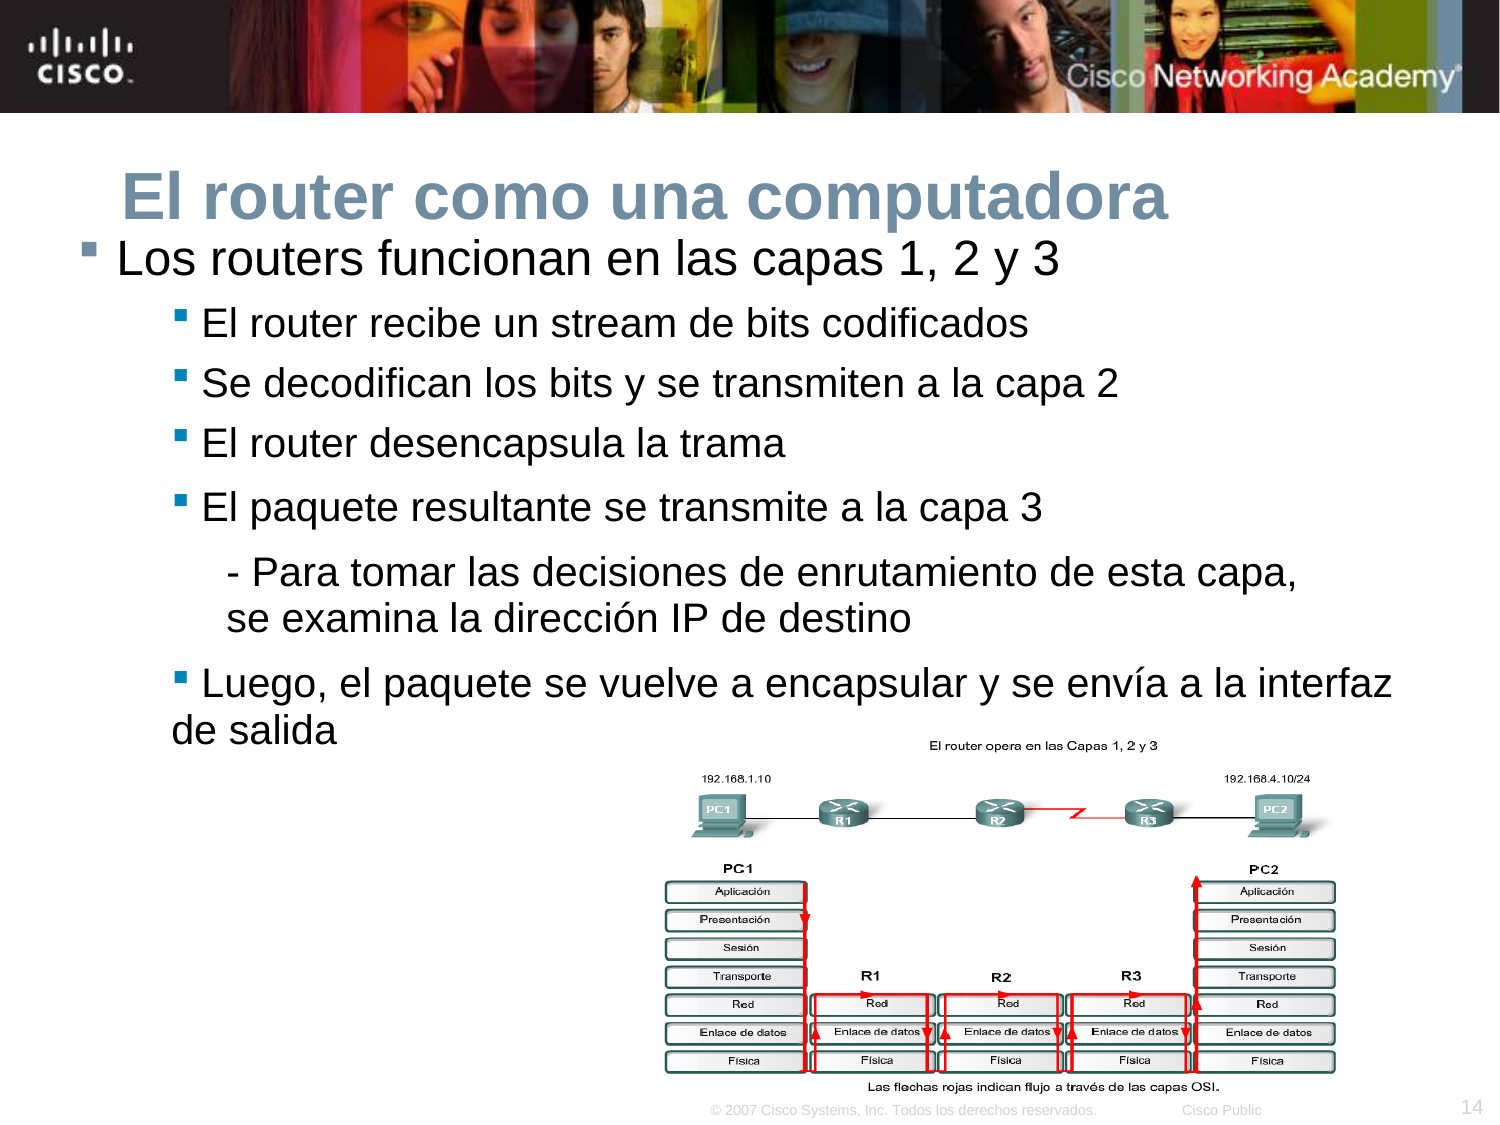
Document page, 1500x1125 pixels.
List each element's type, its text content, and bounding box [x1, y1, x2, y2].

title El router como una computadora [107, 102, 1444, 241]
picture [0, 0, 1500, 113]
picture [660, 734, 1341, 1095]
list Los routers funcionan en las capas 1, 2 y 3 El router recibe un stream de bits codificados Se decodifican los bits y se transmiten a la capa 2 El router desencapsula la trama El paquete resultante se transmite a la capa 3 - Para tomar las decisiones de enrutamiento de esta capa, se examina la dirección IP de destino Luego, el paquete se vuelve a encapsular y se envía a la interfaz de salida [64, 228, 1411, 767]
